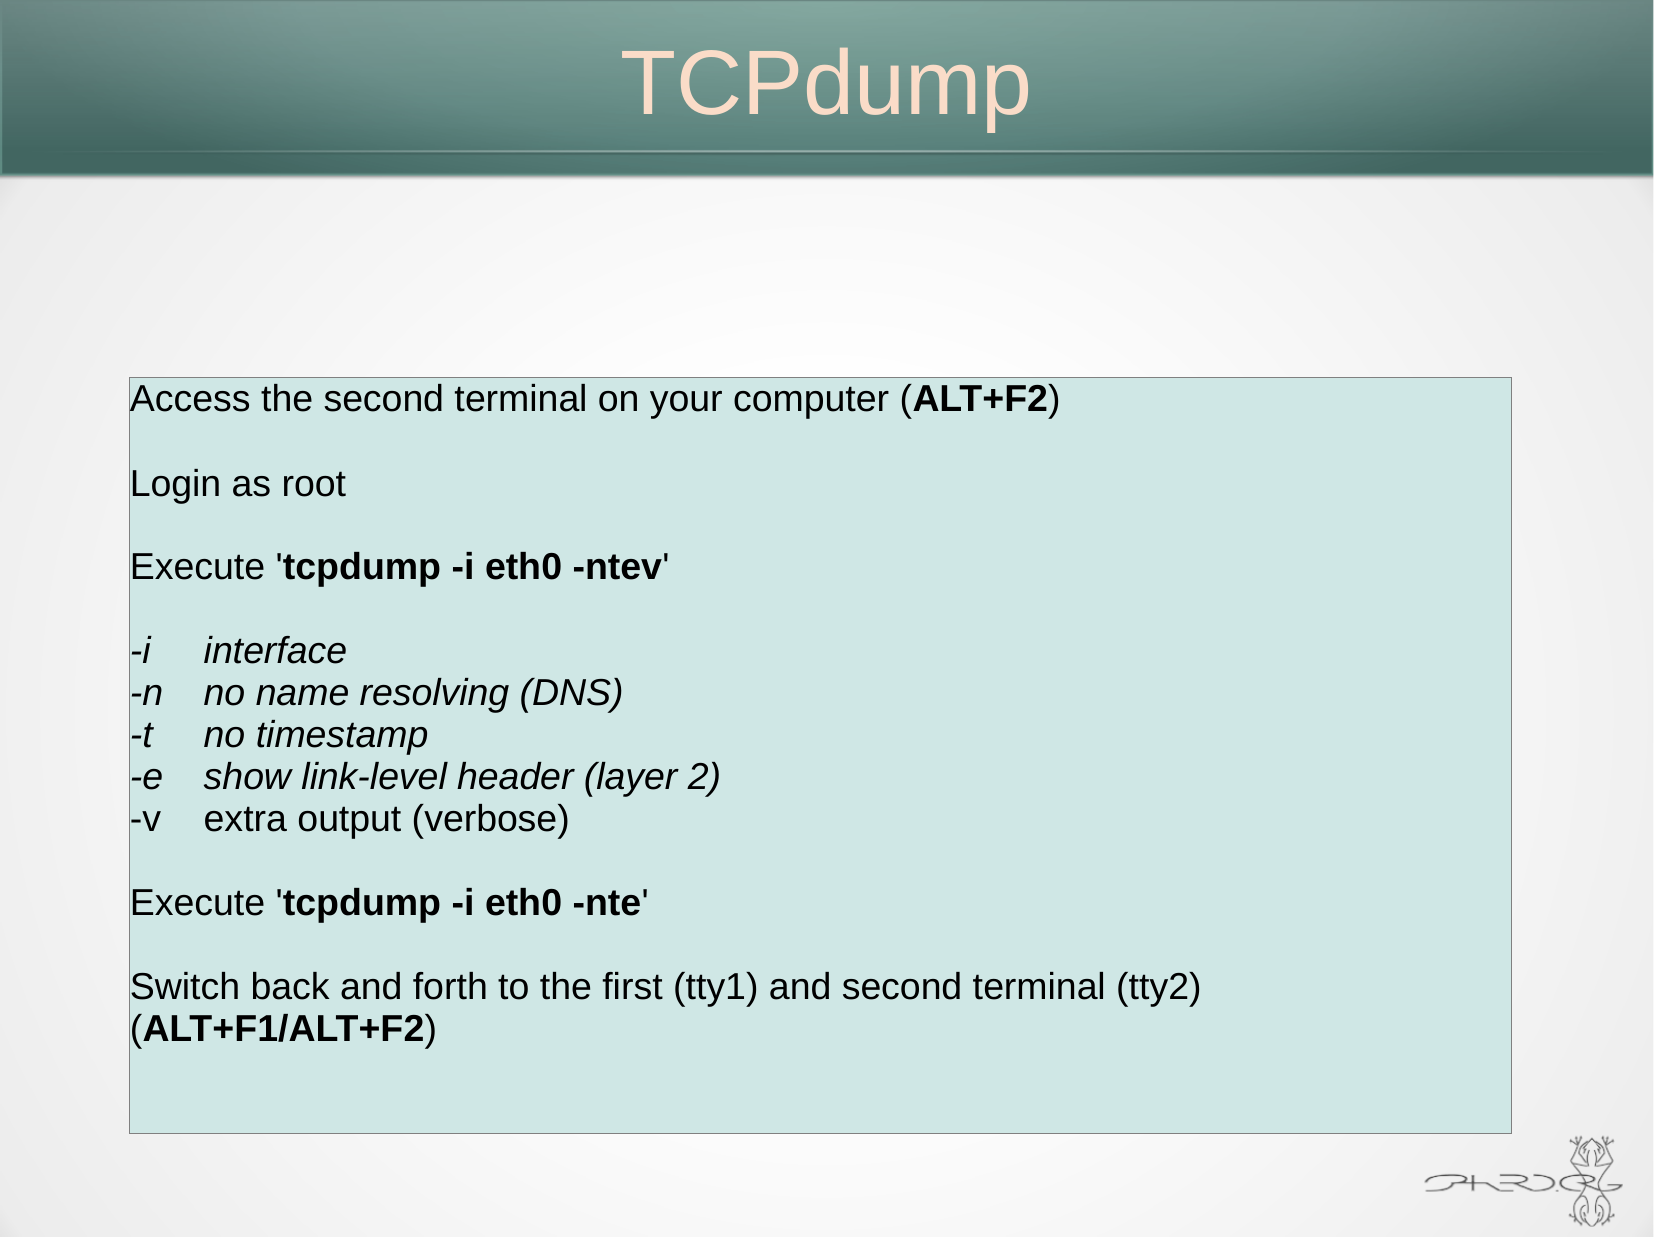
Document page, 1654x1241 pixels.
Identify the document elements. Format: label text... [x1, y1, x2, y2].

title [82, 11, 1571, 154]
picture [0, 0, 1654, 1237]
text_box Access the second terminal on your computer (ALT+F2) Login as root Execute 'tcpdump -i eth0 -ntev' -i interface -n no name resolving (DNS) -t no timestamp -e show link-level header (layer 2) -v extra output (verbose) Execute 'tcpdump -i eth0 -nte' Switch back and forth to the first (tty1) and second terminal (tty2) (ALT+F1/ALT+F2) [129, 377, 1512, 1134]
